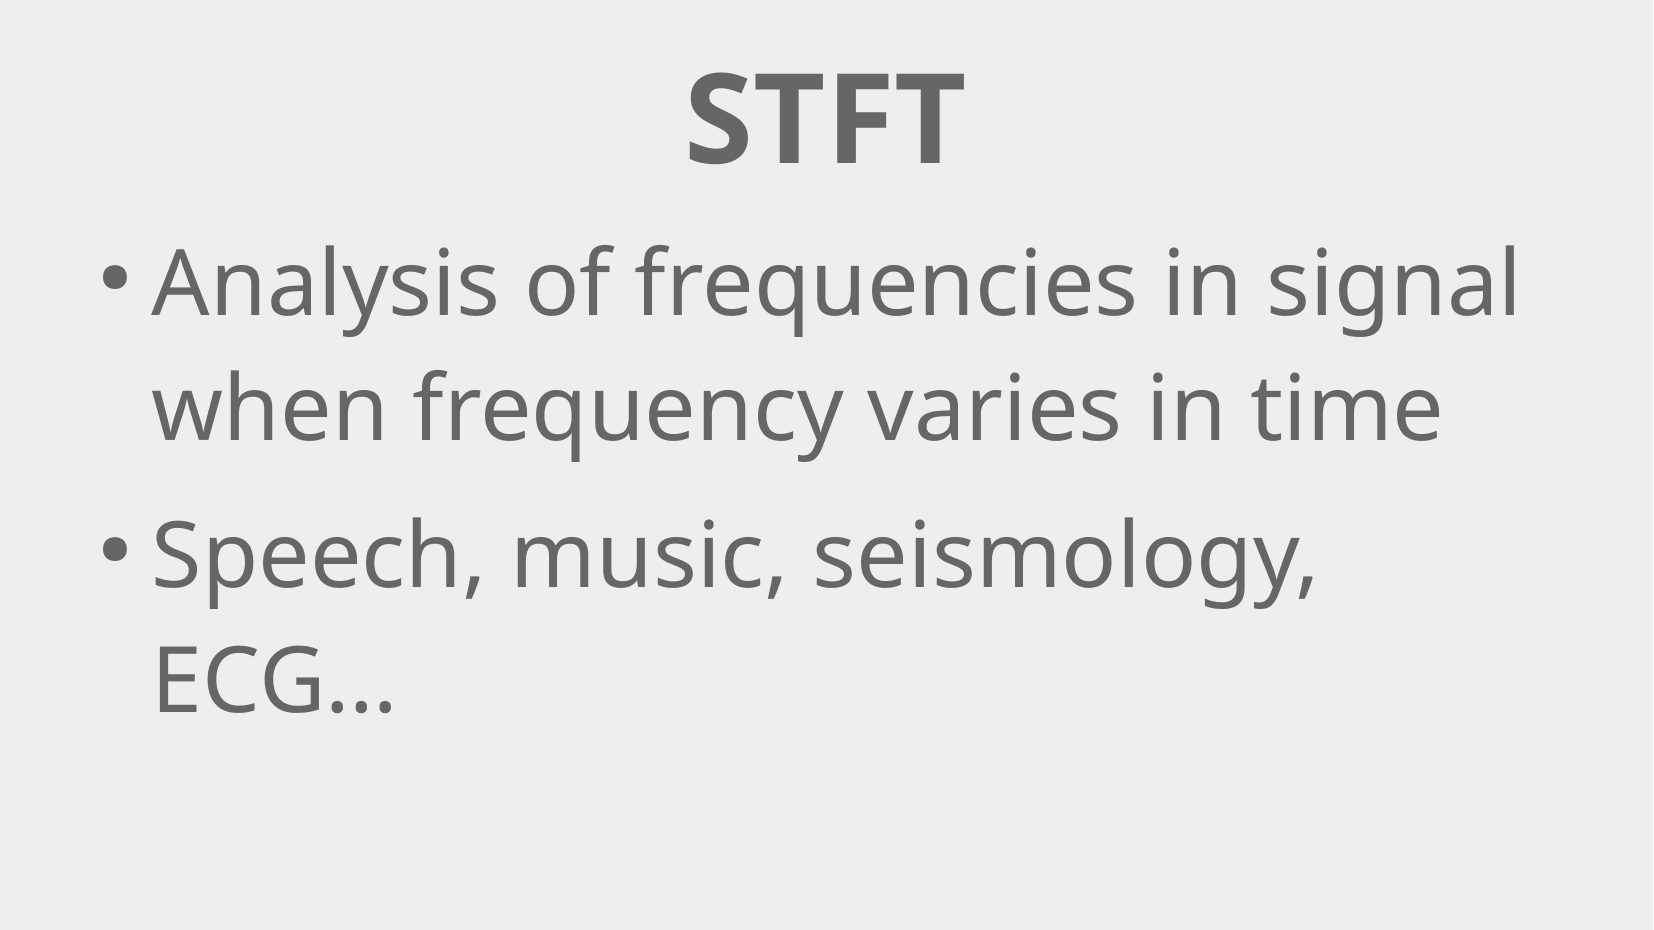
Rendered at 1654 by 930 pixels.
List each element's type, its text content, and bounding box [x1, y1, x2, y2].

list Analysis of frequencies in signal when frequency varies in time Speech, music, seismology, ECG… [80, 217, 1569, 757]
title STFT [82, 36, 1571, 193]
